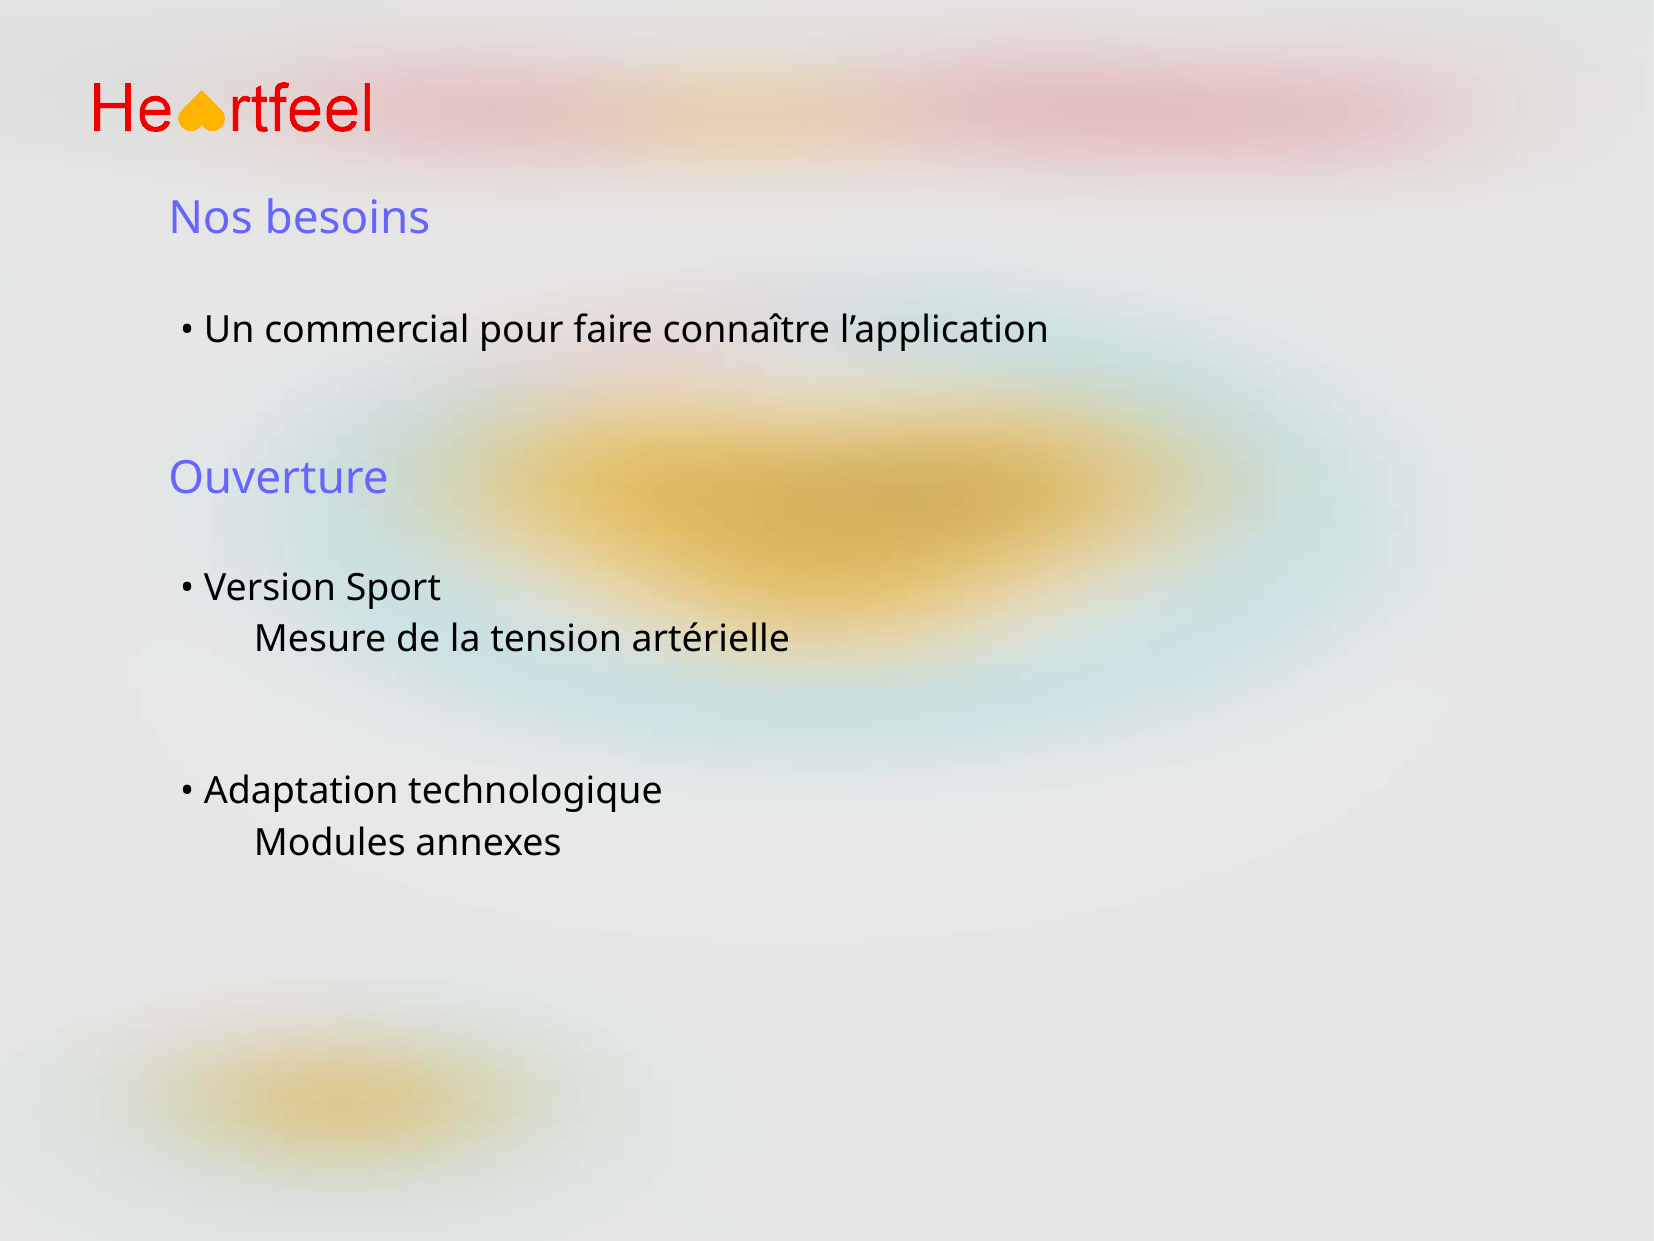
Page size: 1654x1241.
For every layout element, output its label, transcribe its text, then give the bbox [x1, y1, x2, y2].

text_box • Version Sport Mesure de la tension artérielle • Adaptation technologique Modules annexes [165, 552, 1536, 922]
picture [0, 0, 1654, 1241]
text_box Ouverture [153, 437, 898, 560]
text_box • Un commercial pour faire connaître l’application [165, 295, 1536, 443]
text_box Nos besoins [153, 177, 898, 300]
